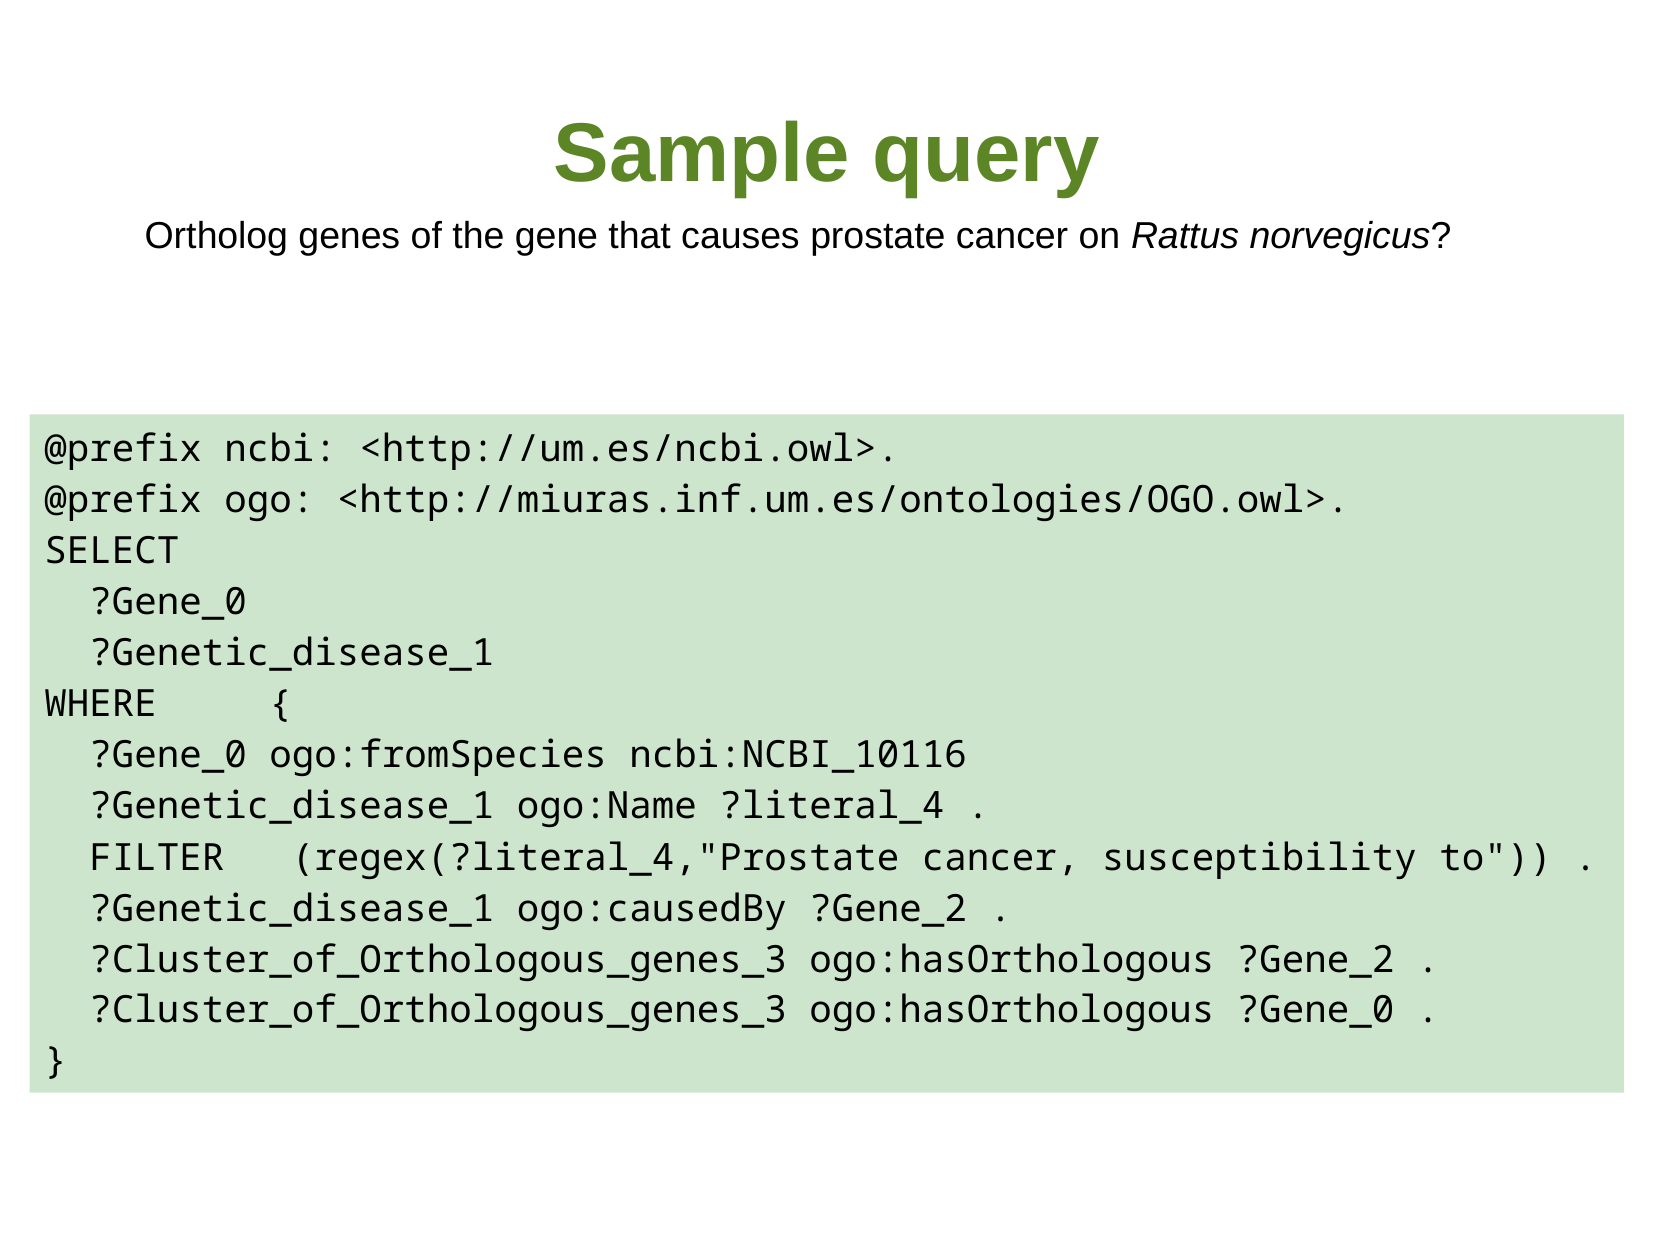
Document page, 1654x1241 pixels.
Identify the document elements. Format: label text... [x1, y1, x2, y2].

title Sample query [82, 56, 1571, 250]
text_box Ortholog genes of the gene that causes prostate cancer on Rattus norvegicus? [129, 206, 1467, 269]
text_box @prefix ncbi: <http://um.es/ncbi.owl>. @prefix ogo: <http://miuras.inf.um.es/ontologies/OGO.owl>. SELECT ?Gene_0 ?Genetic_disease_1 WHERE { ?Gene_0 ogo:fromSpecies ncbi:NCBI_10116 ?Genetic_disease_1 ogo:Name ?literal_4 . FILTER (regex(?literal_4,"Prostate cancer, susceptibility to")) . ?Genetic_disease_1 ogo:causedBy ?Gene_2 . ?Cluster_of_Orthologous_genes_3 ogo:hasOrthologous ?Gene_2 . ?Cluster_of_Orthologous_genes_3 ogo:hasOrthologous ?Gene_0 . } [29, 414, 1625, 945]
